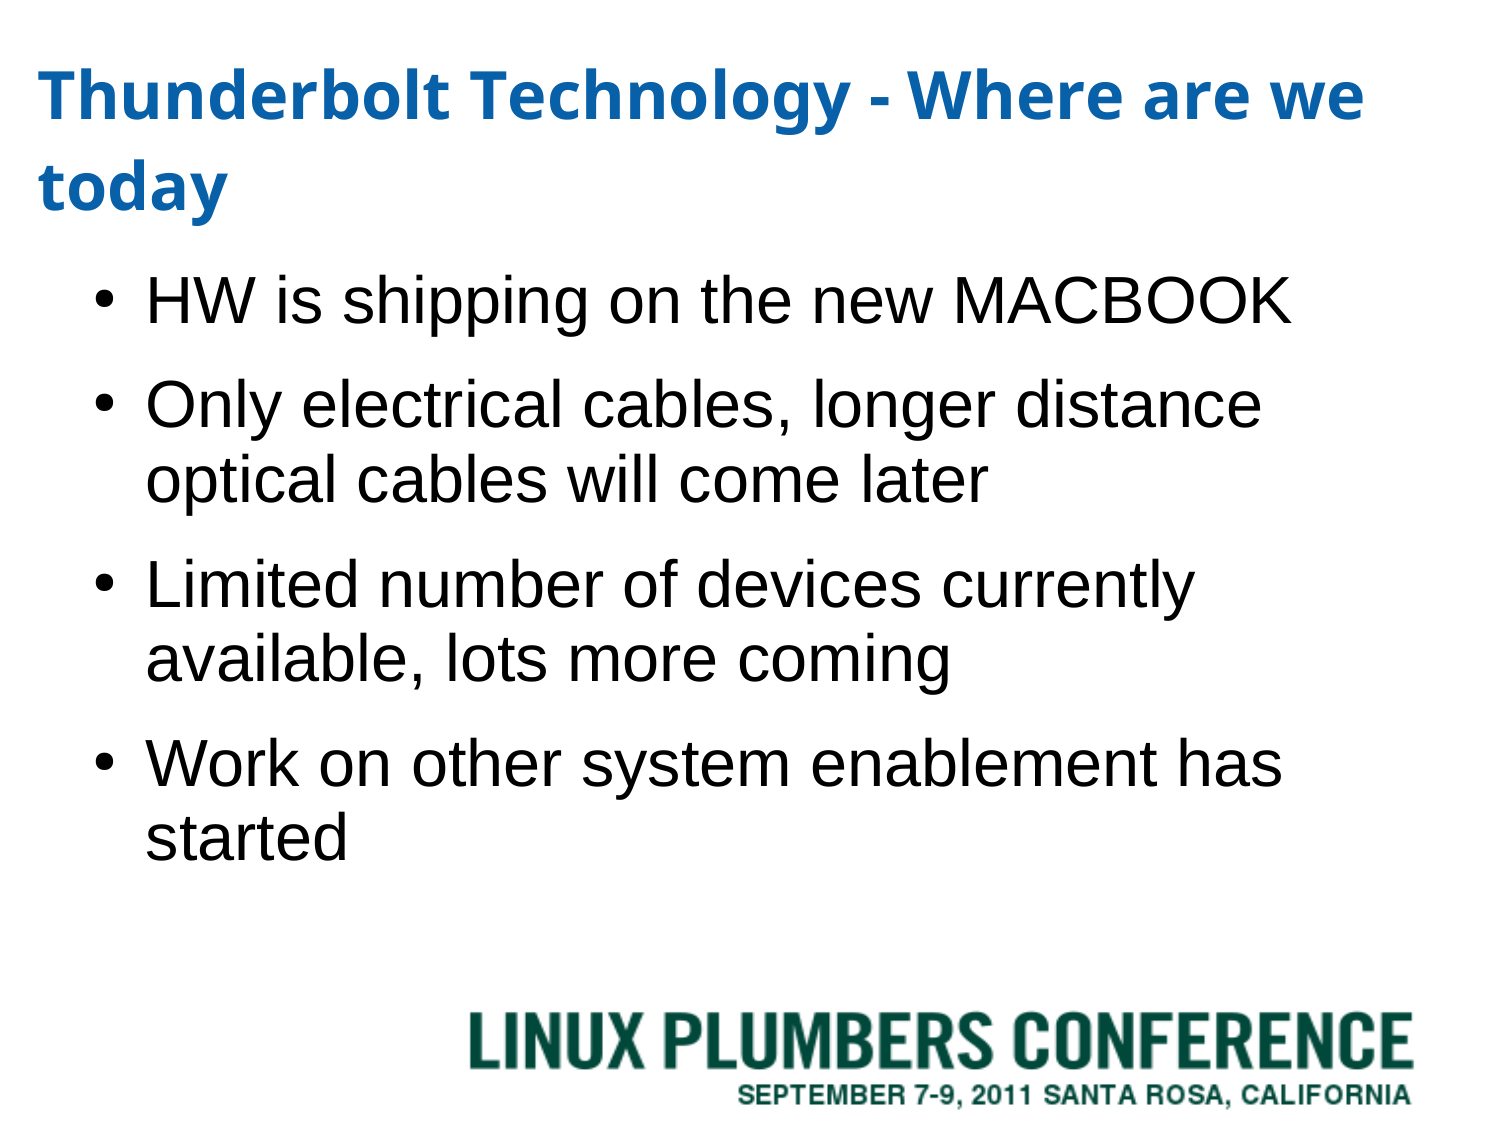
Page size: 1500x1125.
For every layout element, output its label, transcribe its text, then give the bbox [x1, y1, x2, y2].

title Thunderbolt Technology - Where are we today [37, 52, 1425, 226]
picture [453, 974, 1426, 1125]
list HW is shipping on the new MACBOOK Only electrical cables, longer distance optical cables will come later Limited number of devices currently available, lots more coming Work on other system enablement has started [75, 263, 1425, 938]
